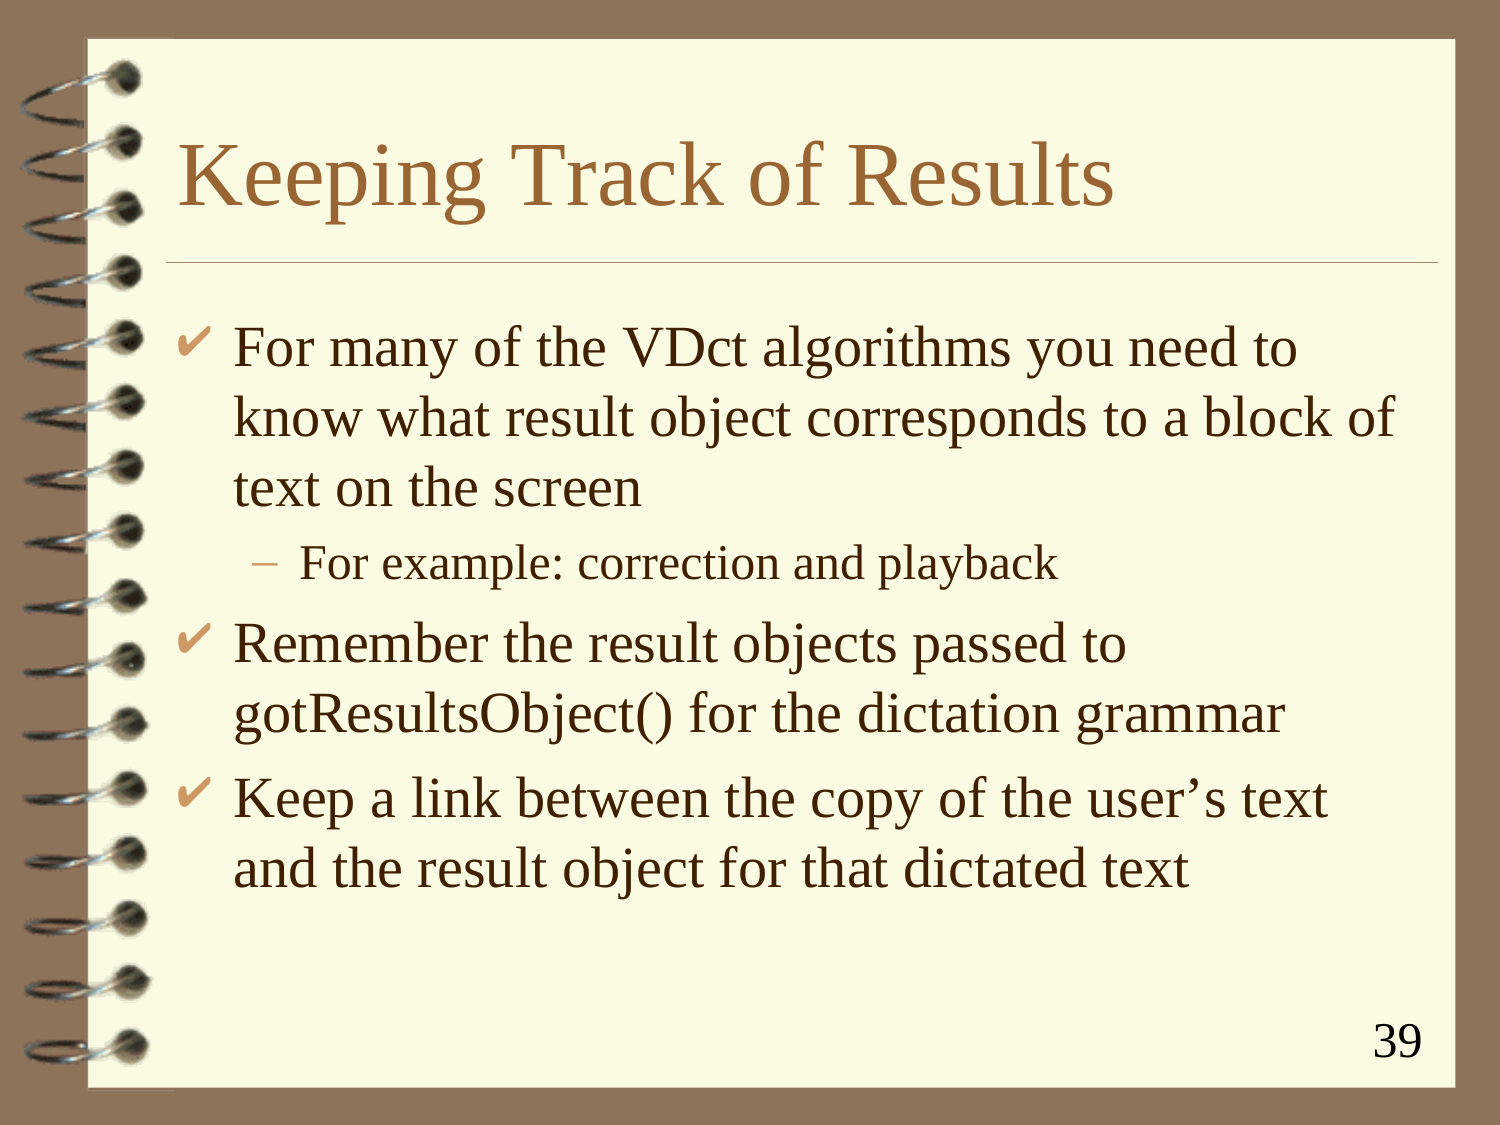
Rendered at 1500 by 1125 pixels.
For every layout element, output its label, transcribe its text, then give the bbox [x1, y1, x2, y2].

title Keeping Track of Results [162, 74, 1438, 263]
list For many of the VDct algorithms you need to know what result object corresponds to a block of text on the screen For example: correction and playback Remember the result objects passed to gotResultsObject() for the dictation grammar Keep a link between the copy of the user’s text and the result object for that dictated text [162, 299, 1438, 976]
picture [0, 0, 175, 1125]
